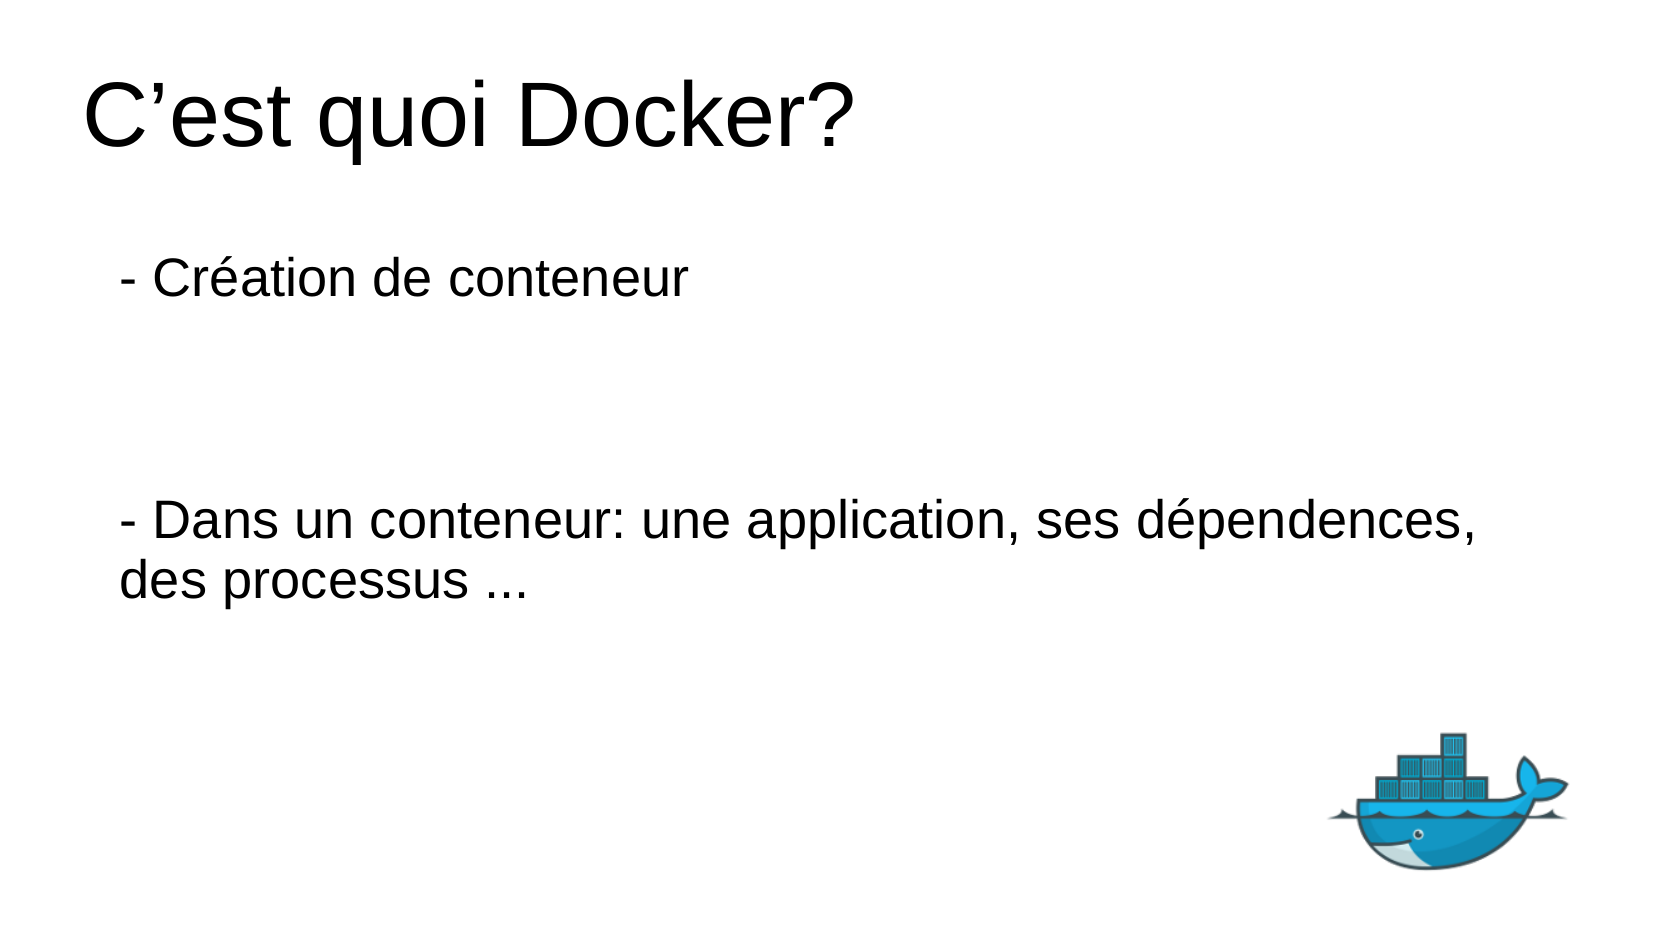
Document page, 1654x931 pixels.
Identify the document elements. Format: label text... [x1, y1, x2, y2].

picture [1260, 673, 1636, 931]
title C’est quoi Docker? [82, 37, 1571, 193]
text_box - Création de conteneur - Dans un conteneur: une application, ses dépendences, des processus ... [105, 240, 1591, 861]
